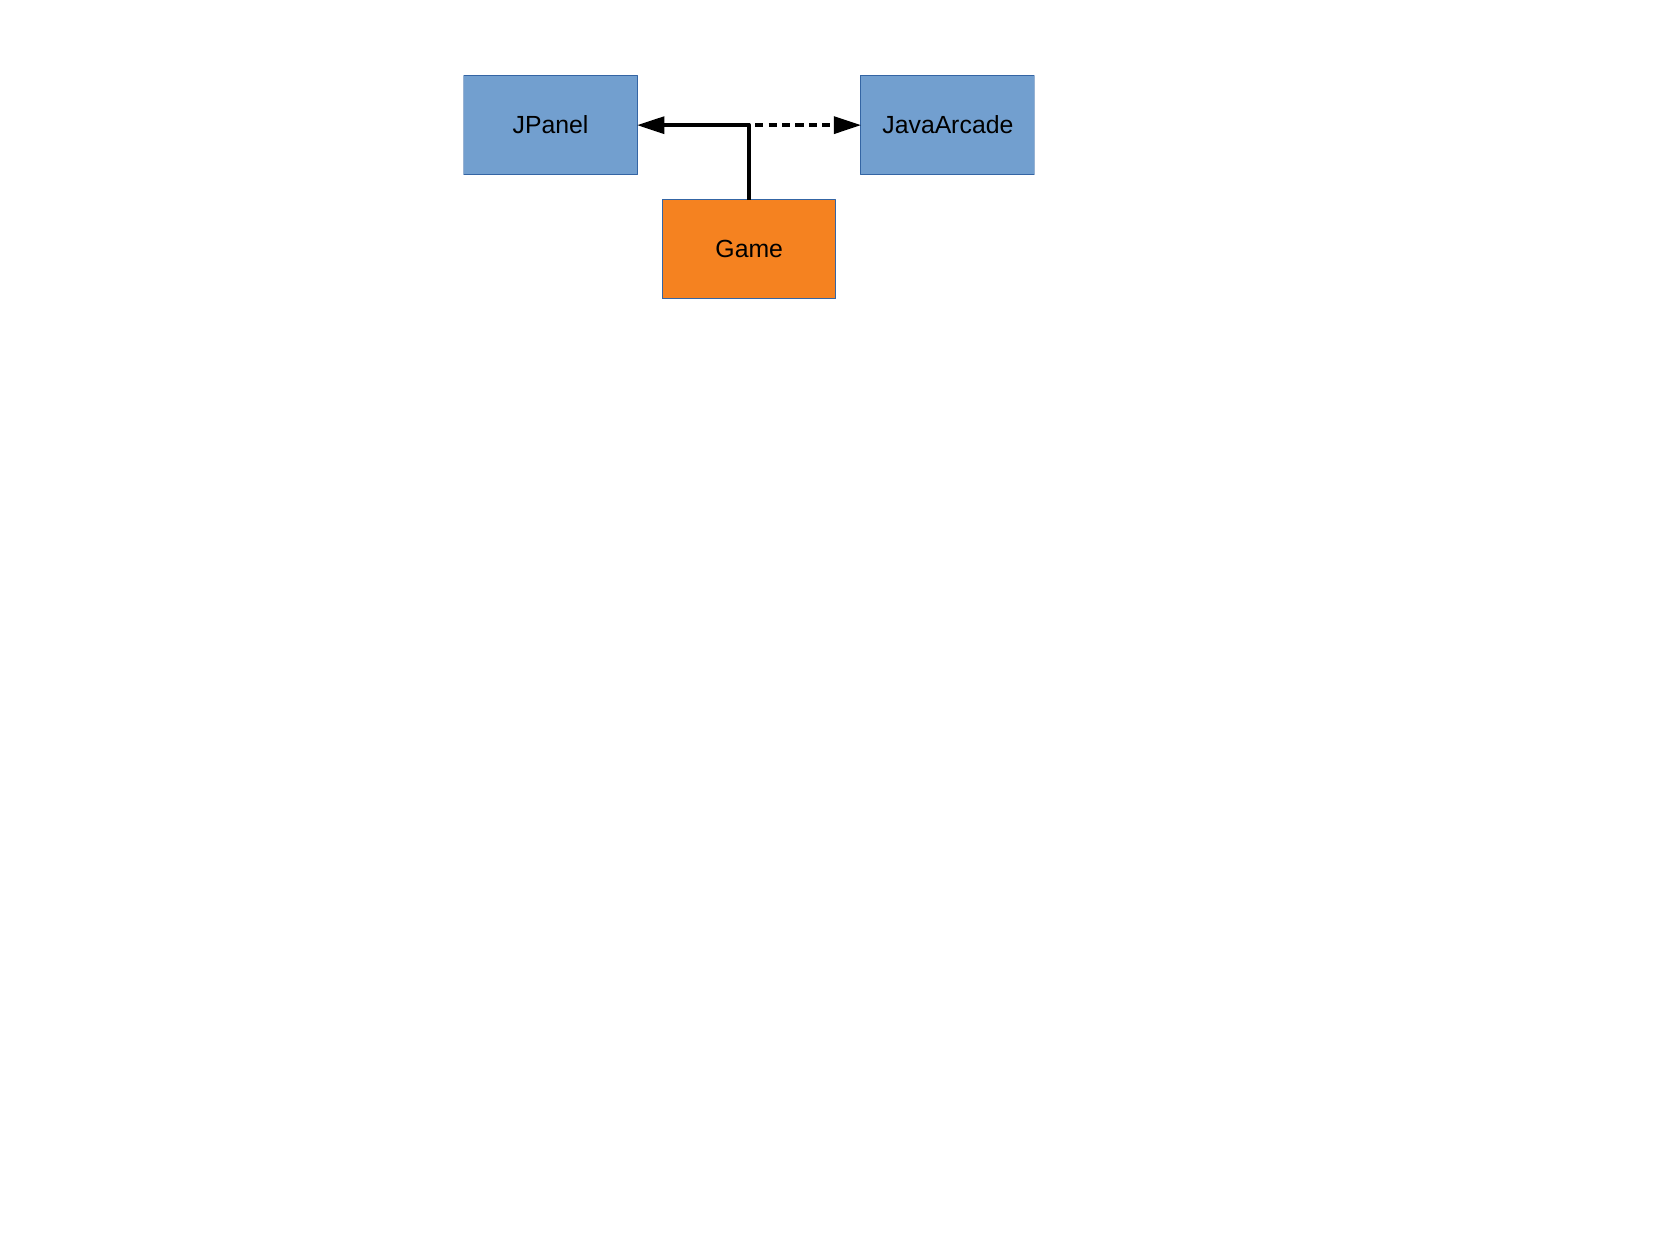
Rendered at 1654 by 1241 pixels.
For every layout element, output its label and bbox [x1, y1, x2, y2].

picture [463, 75, 1036, 300]
